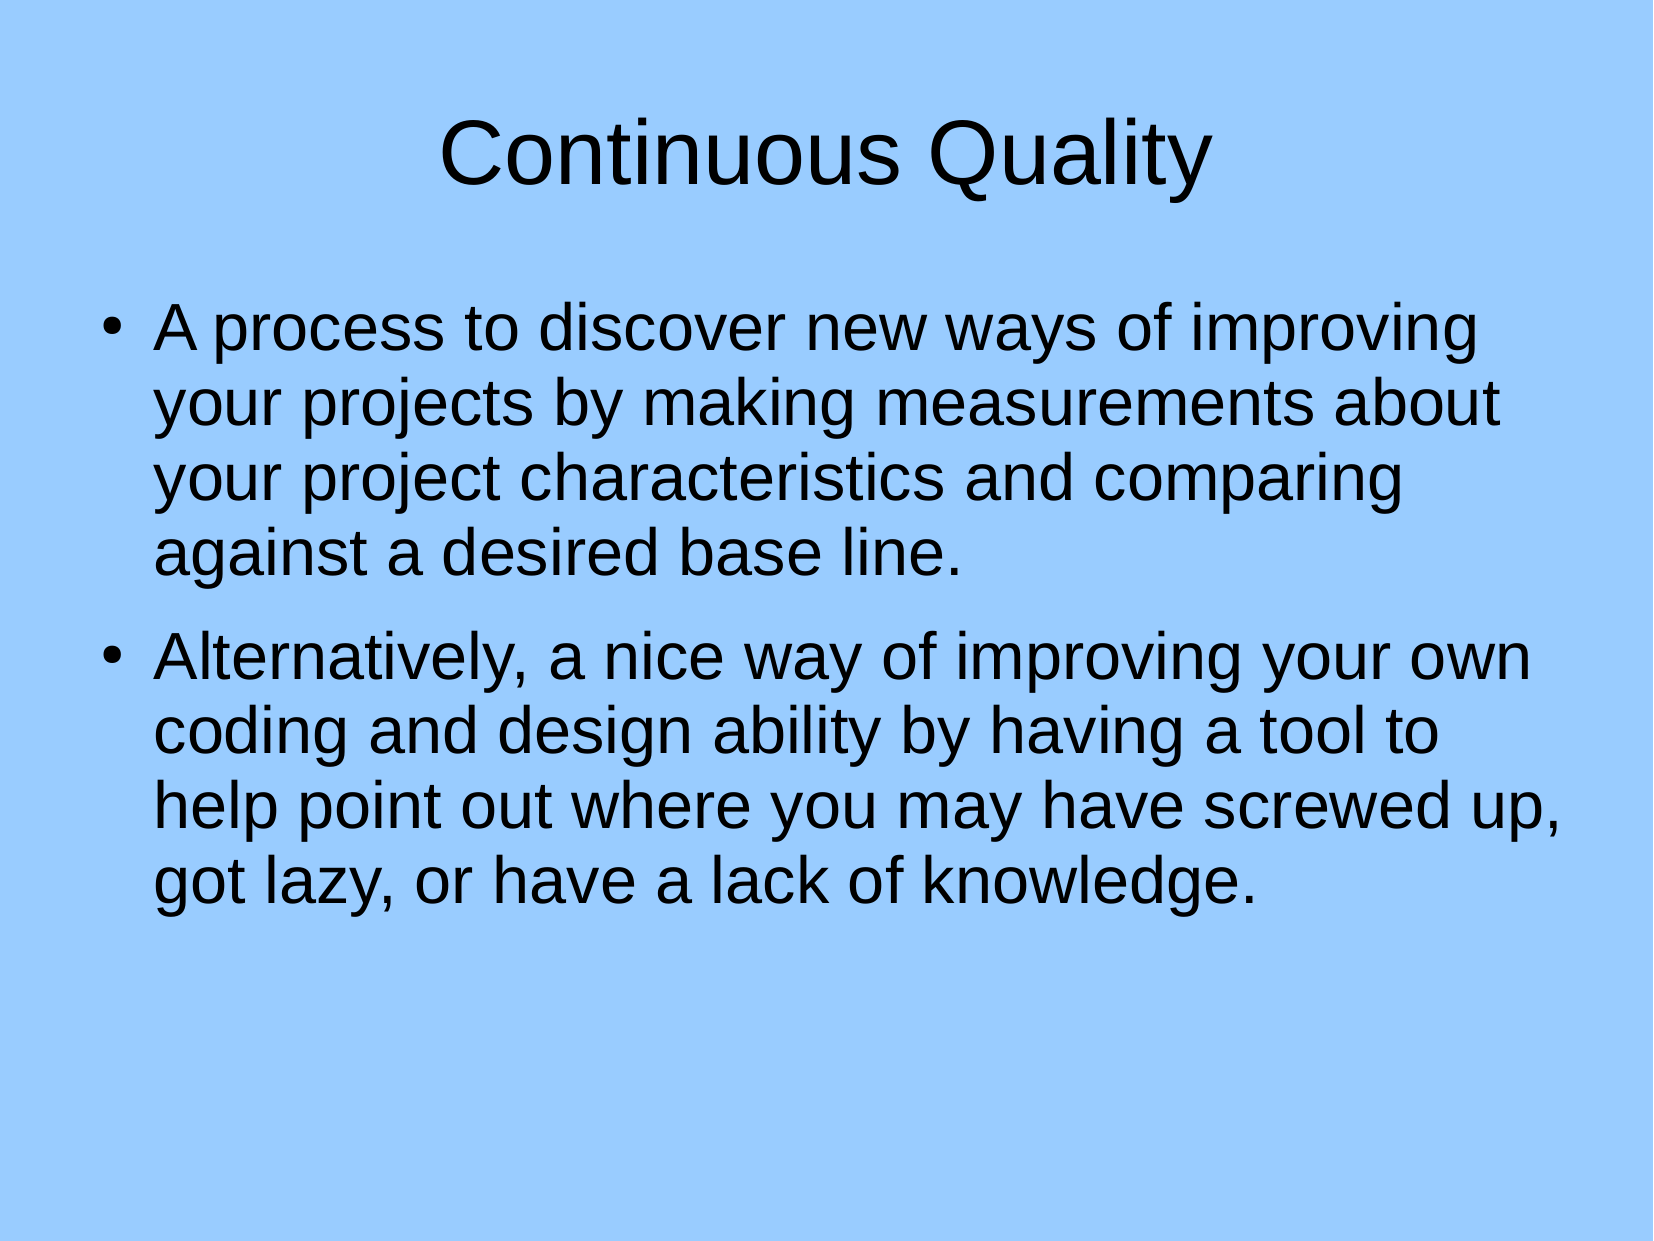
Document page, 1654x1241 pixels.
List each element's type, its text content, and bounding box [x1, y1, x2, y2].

title Continuous Quality [82, 49, 1571, 257]
list A process to discover new ways of improving your projects by making measurements about your project characteristics and comparing against a desired base line. Alternatively, a nice way of improving your own coding and design ability by having a tool to help point out where you may have screwed up, got lazy, or have a lack of knowledge. [82, 290, 1571, 1010]
